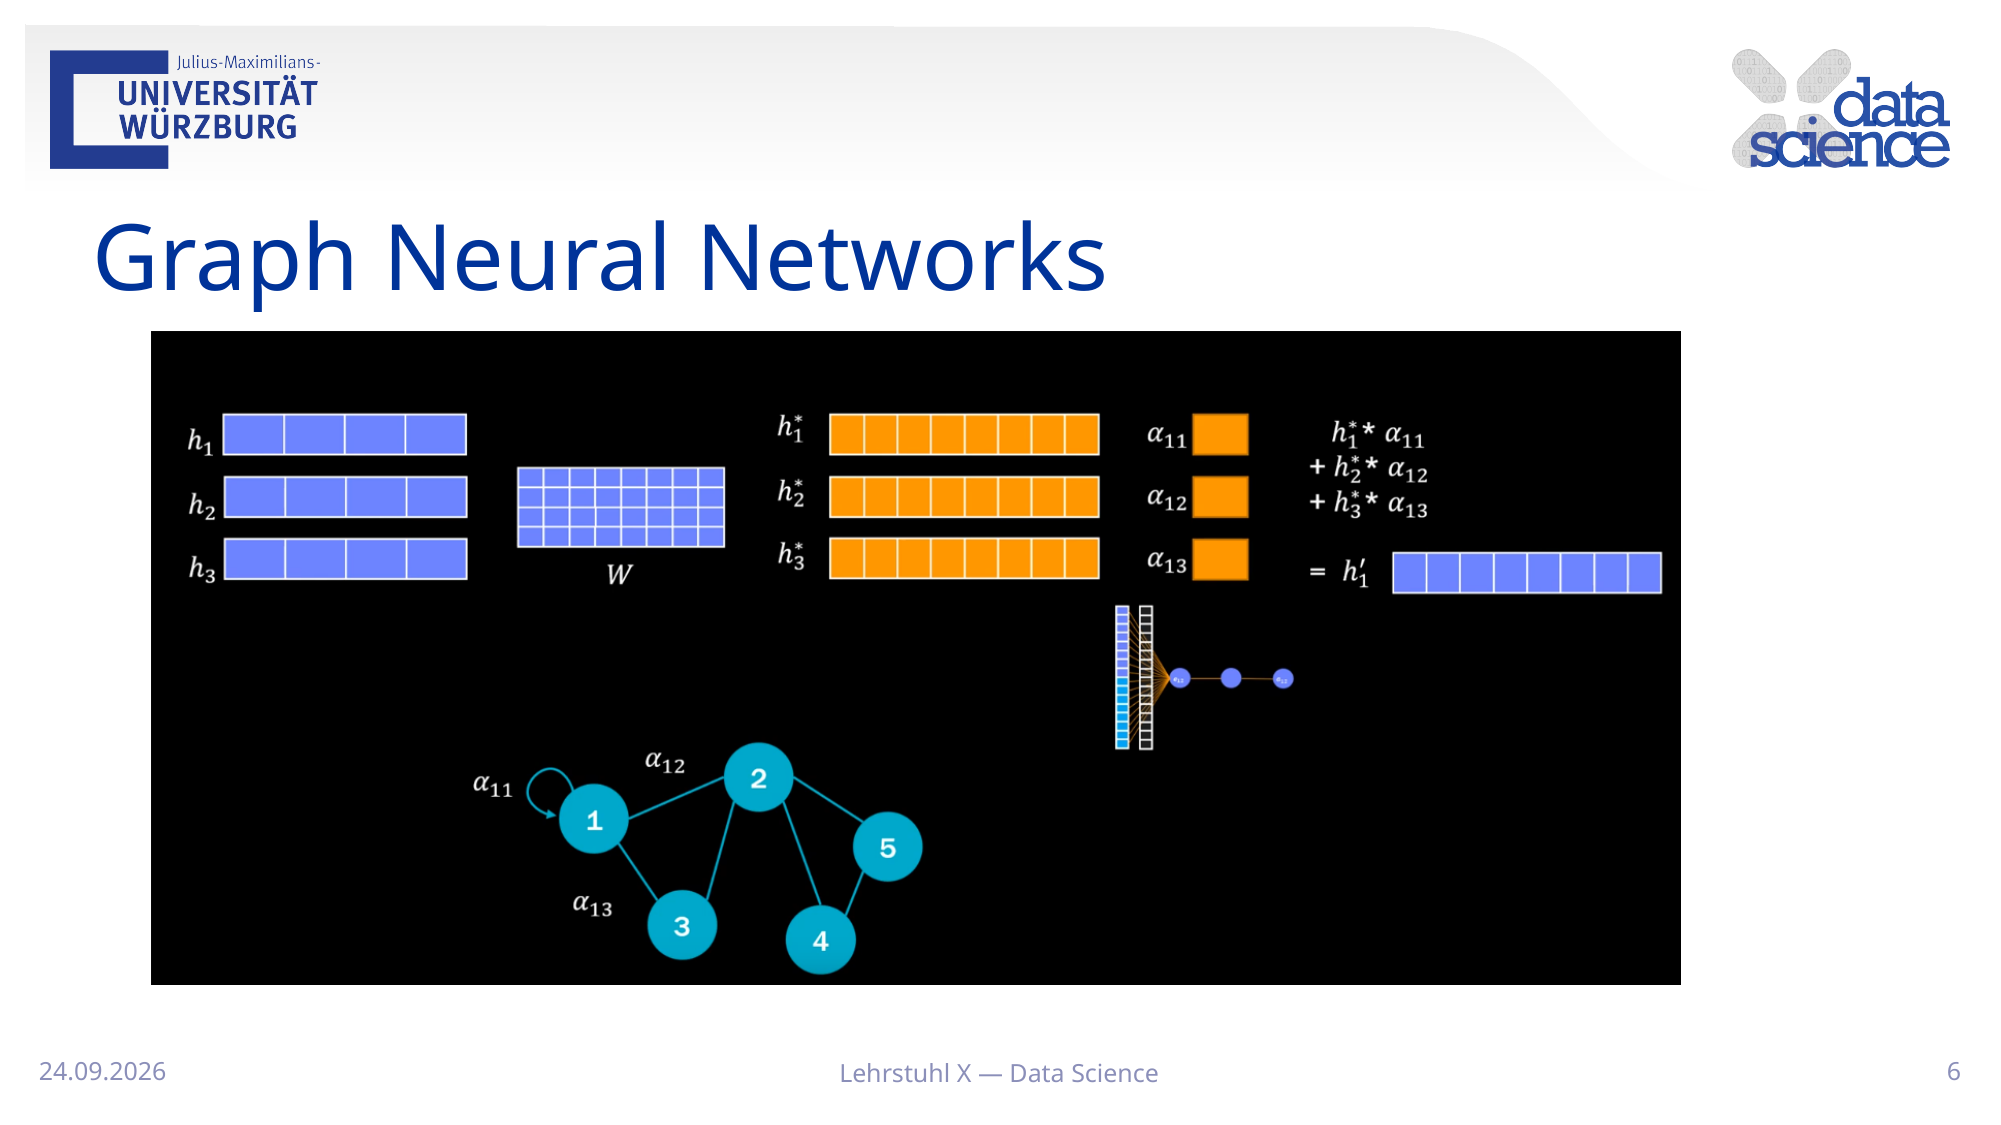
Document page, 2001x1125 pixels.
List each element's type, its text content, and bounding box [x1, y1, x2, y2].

footer Lehrstuhl X — Data Science [488, 1042, 1511, 1103]
picture [1732, 49, 1950, 168]
slide_number <number> [1526, 1042, 1976, 1103]
title Graph Neural Networks [77, 198, 1901, 324]
picture [150, 330, 1681, 985]
picture [50, 50, 321, 169]
slide_number 14.06.2021 [23, 1042, 474, 1103]
